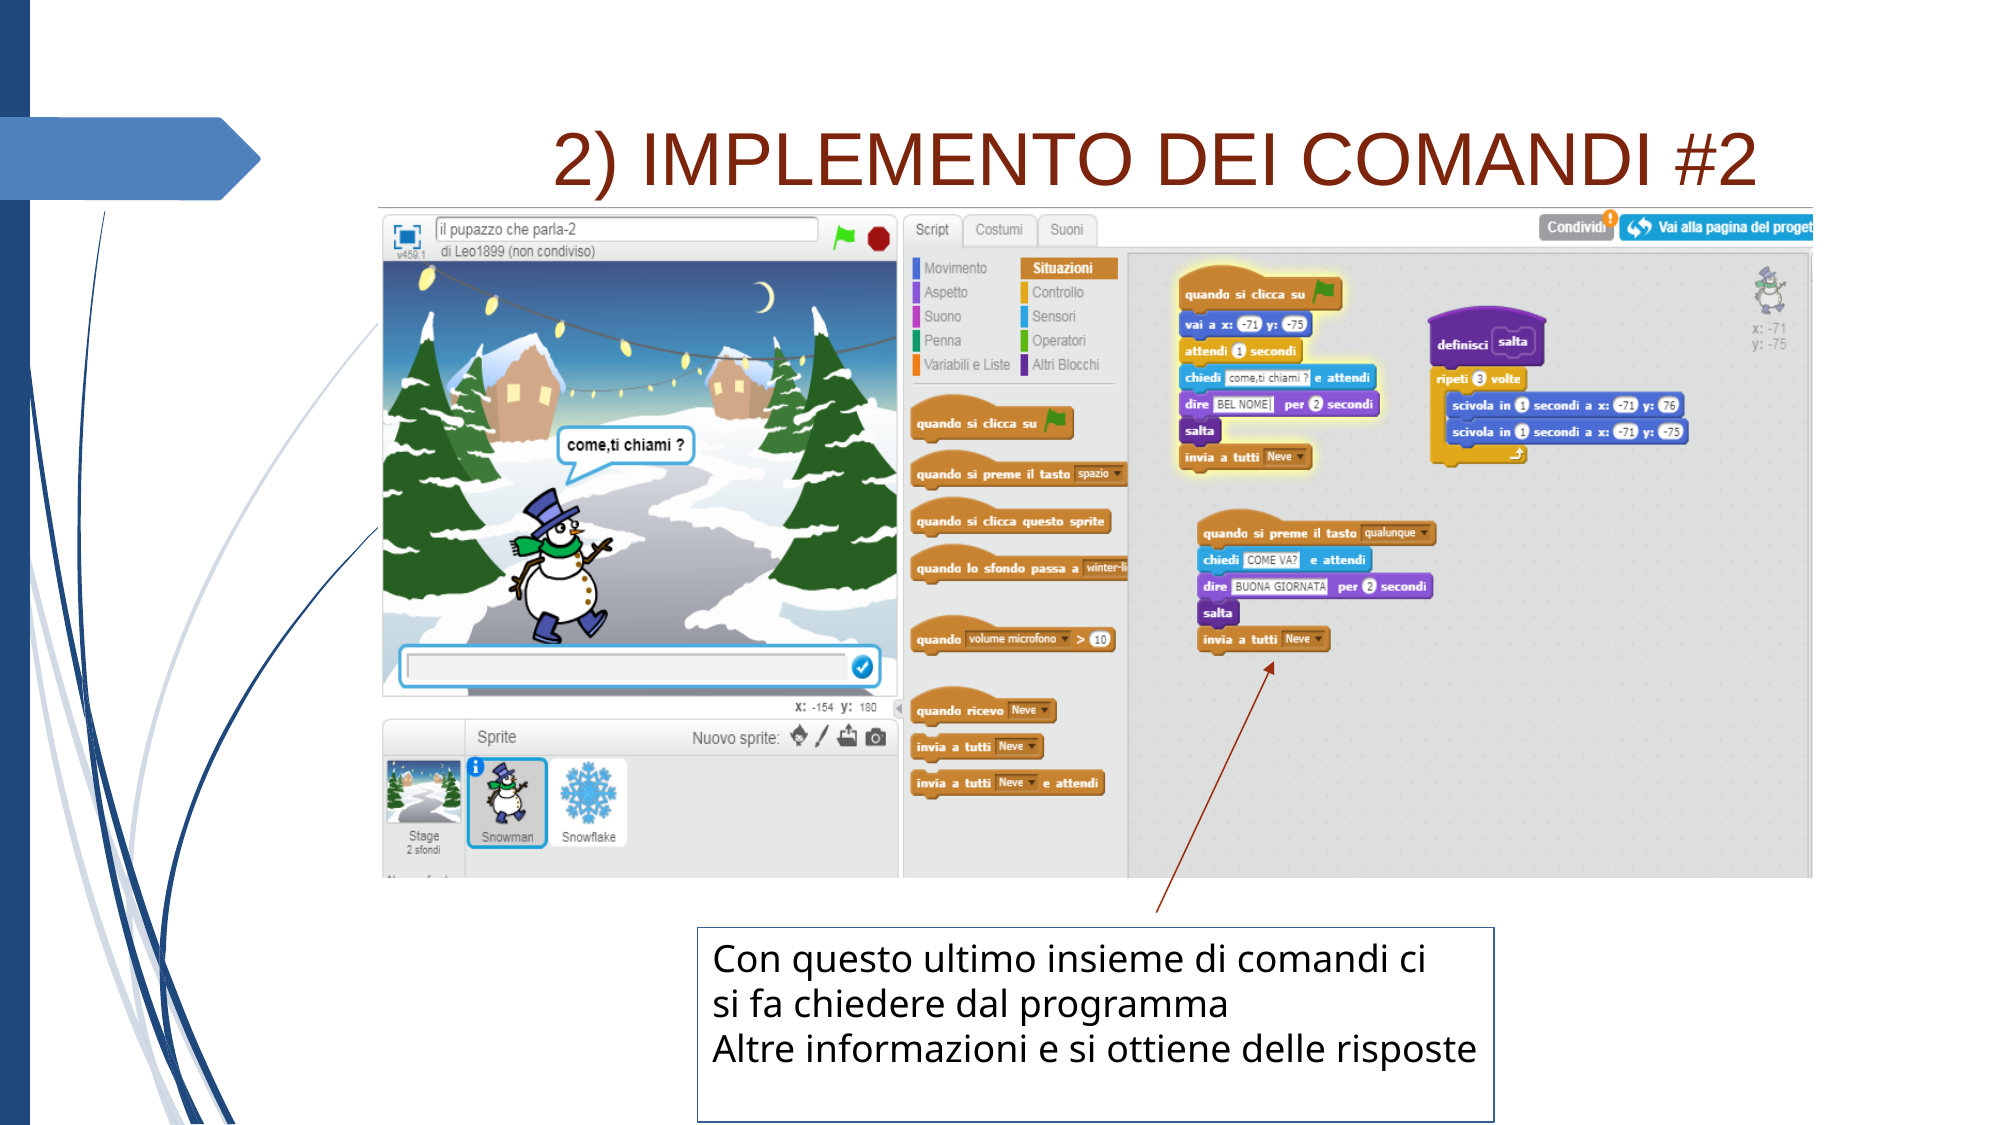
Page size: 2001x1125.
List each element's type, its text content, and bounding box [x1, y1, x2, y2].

picture [378, 207, 1813, 878]
text_box 2) IMPLEMENTO DEI COMANDI #2 [425, 102, 1888, 313]
text_box Con questo ultimo insieme di comandi ci si fa chiedere dal programma Altre informazioni e si ottiene delle risposte [697, 927, 1494, 1123]
